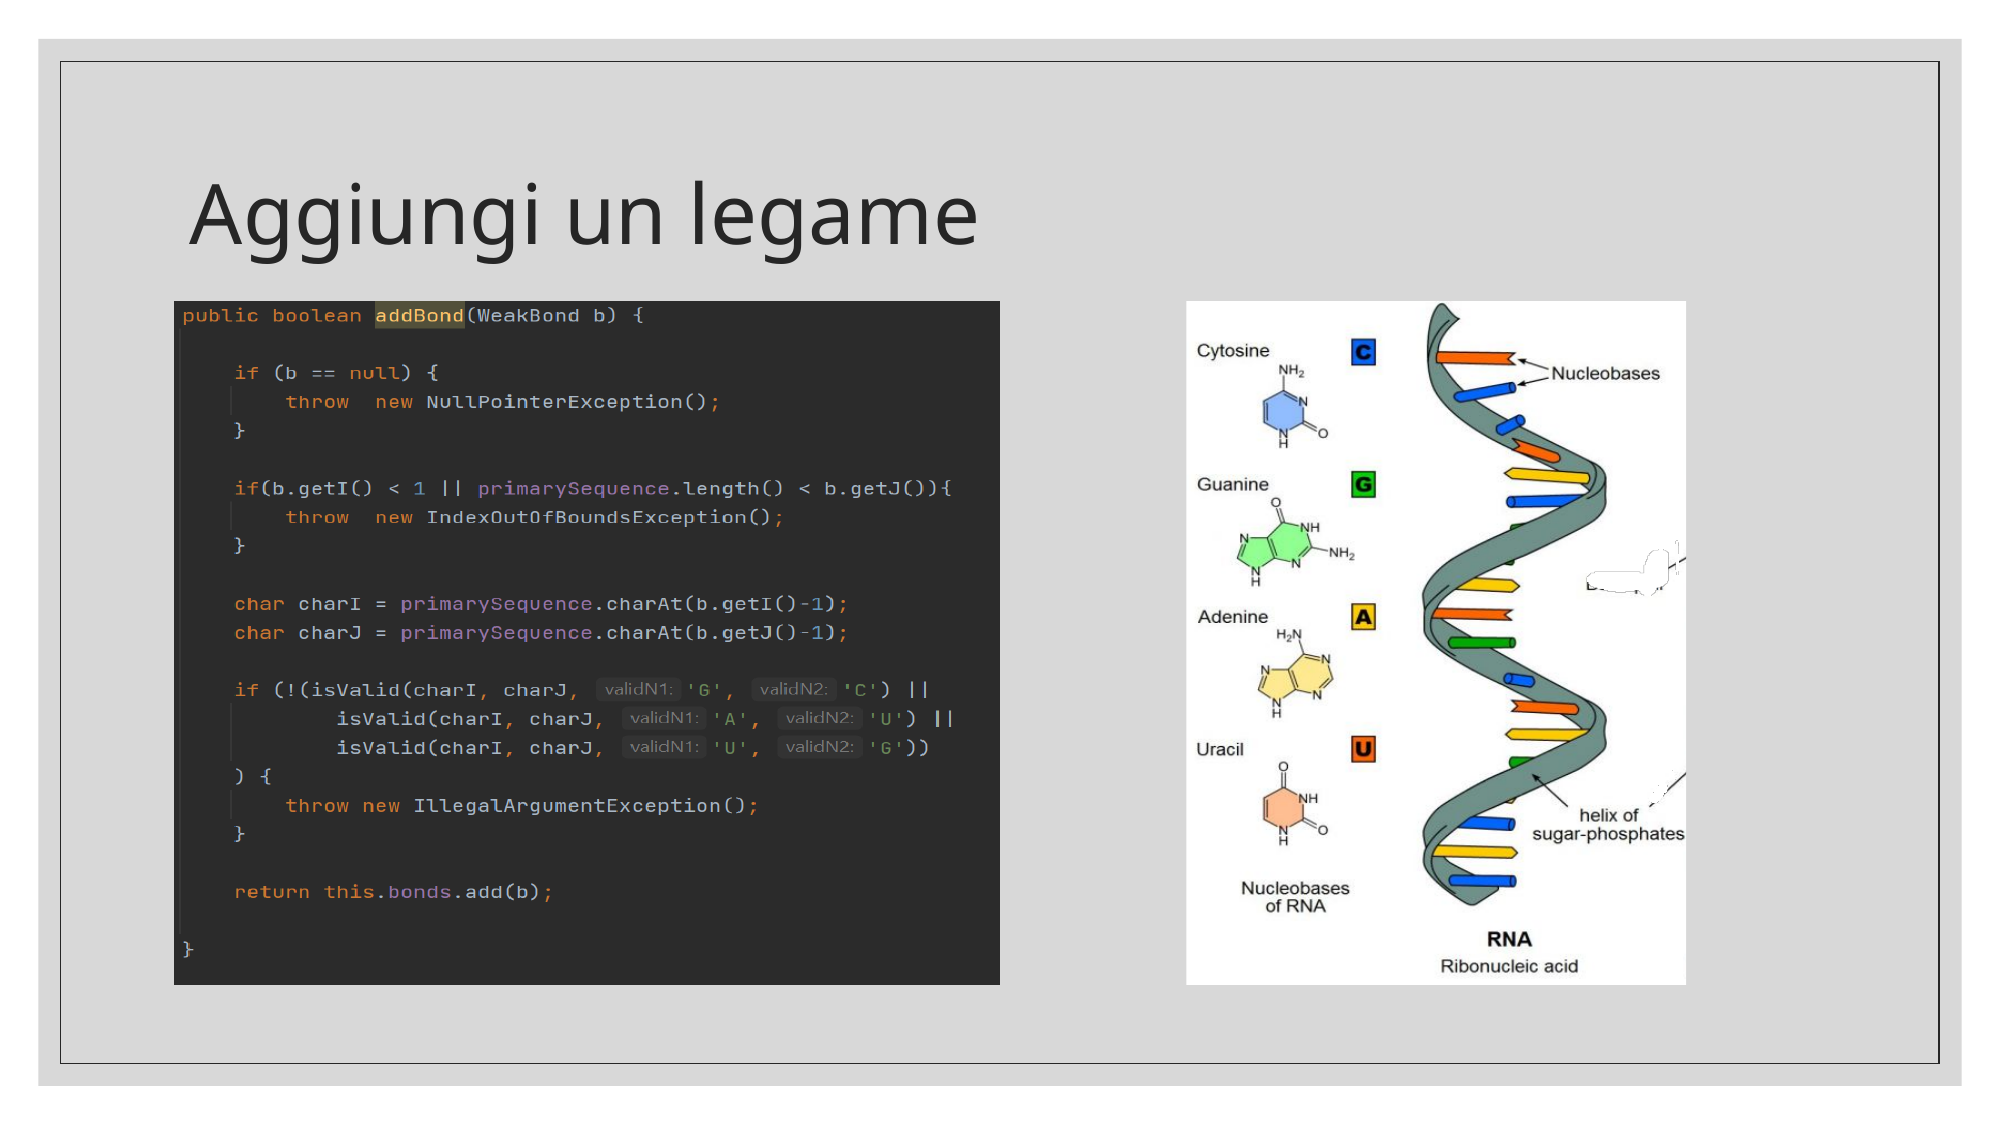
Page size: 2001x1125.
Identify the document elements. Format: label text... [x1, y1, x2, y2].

title Aggiungi un legame [174, 105, 1825, 331]
picture [174, 301, 1000, 985]
picture [1186, 301, 1687, 985]
